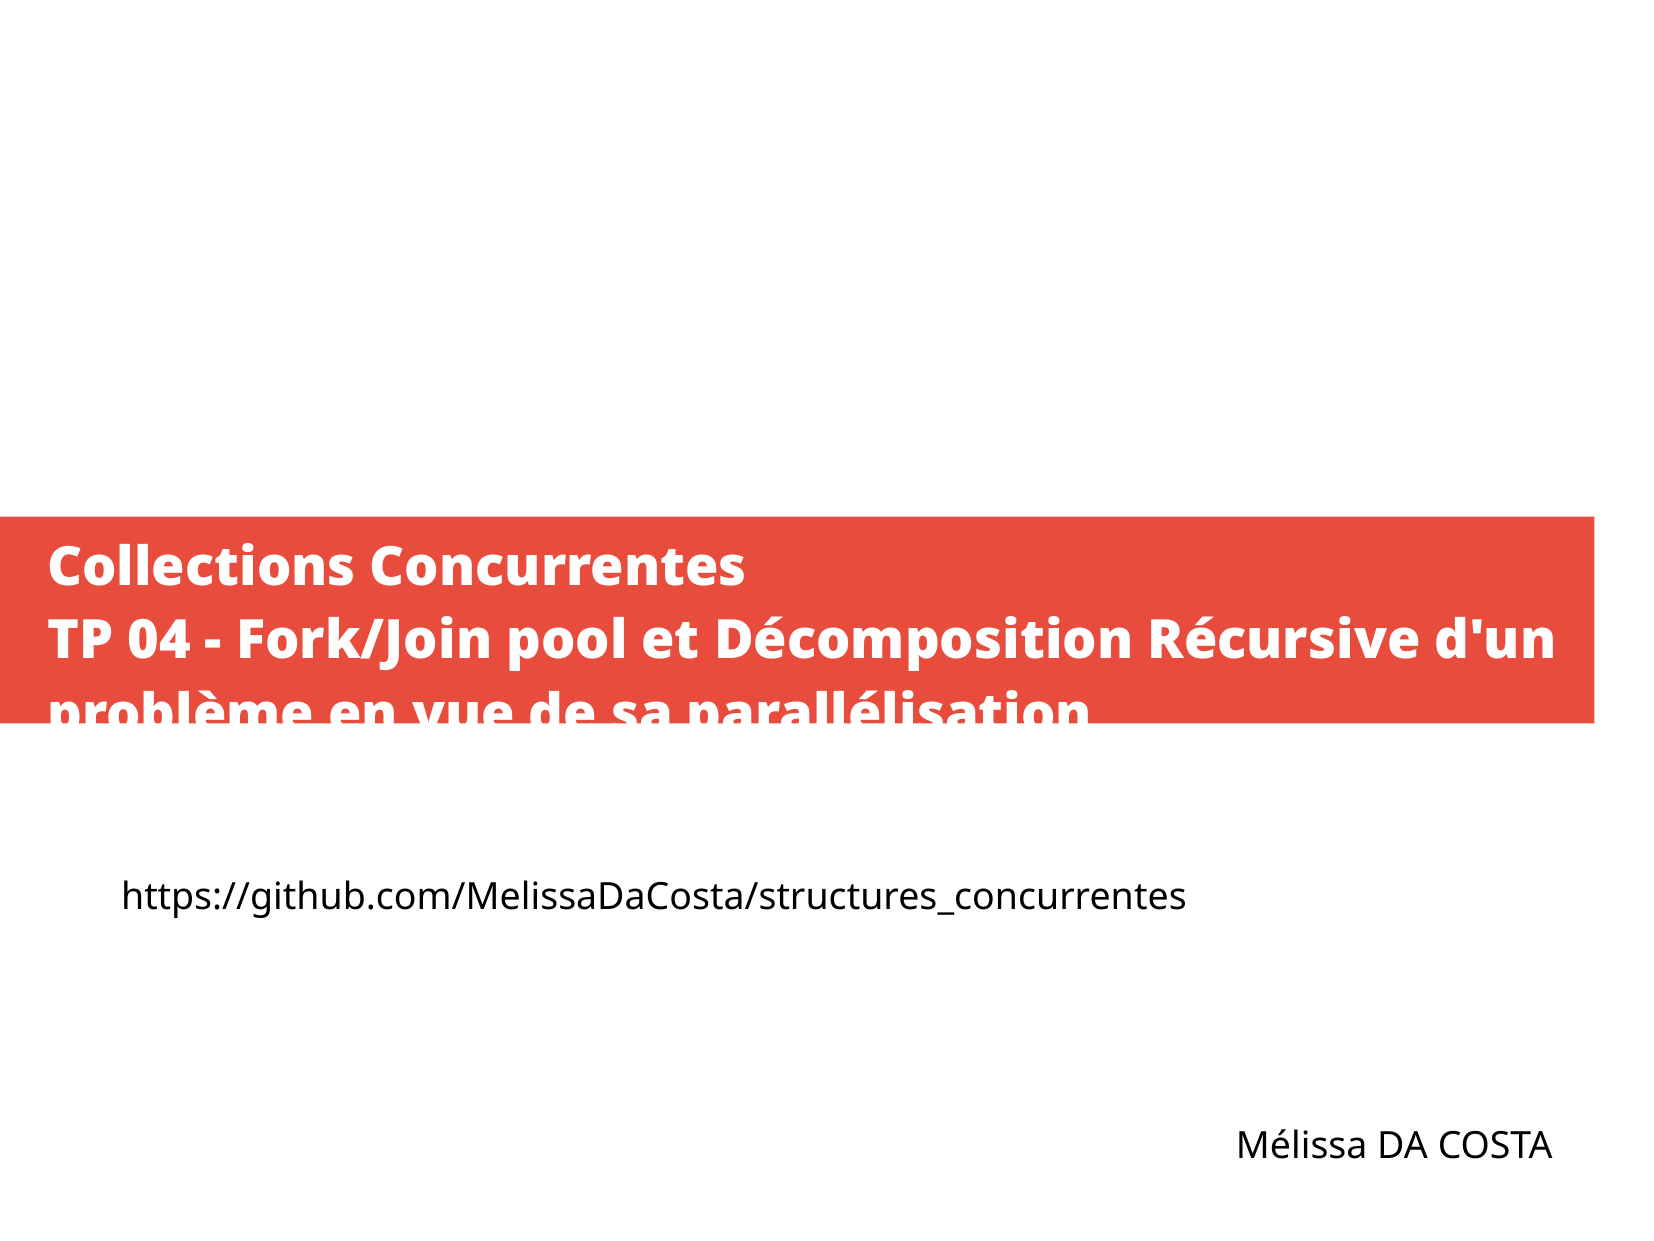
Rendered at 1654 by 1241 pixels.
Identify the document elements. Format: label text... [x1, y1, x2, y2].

text_box Mélissa DA COSTA [1211, 1111, 1595, 1182]
text_box https://github.com/MelissaDaCosta/structures_concurrentes [106, 862, 1477, 921]
title Collections Concurrentes TP 04 - Fork/Join pool et Décomposition Récursive d'un problème en vue de sa parallélisation [47, 527, 1583, 709]
